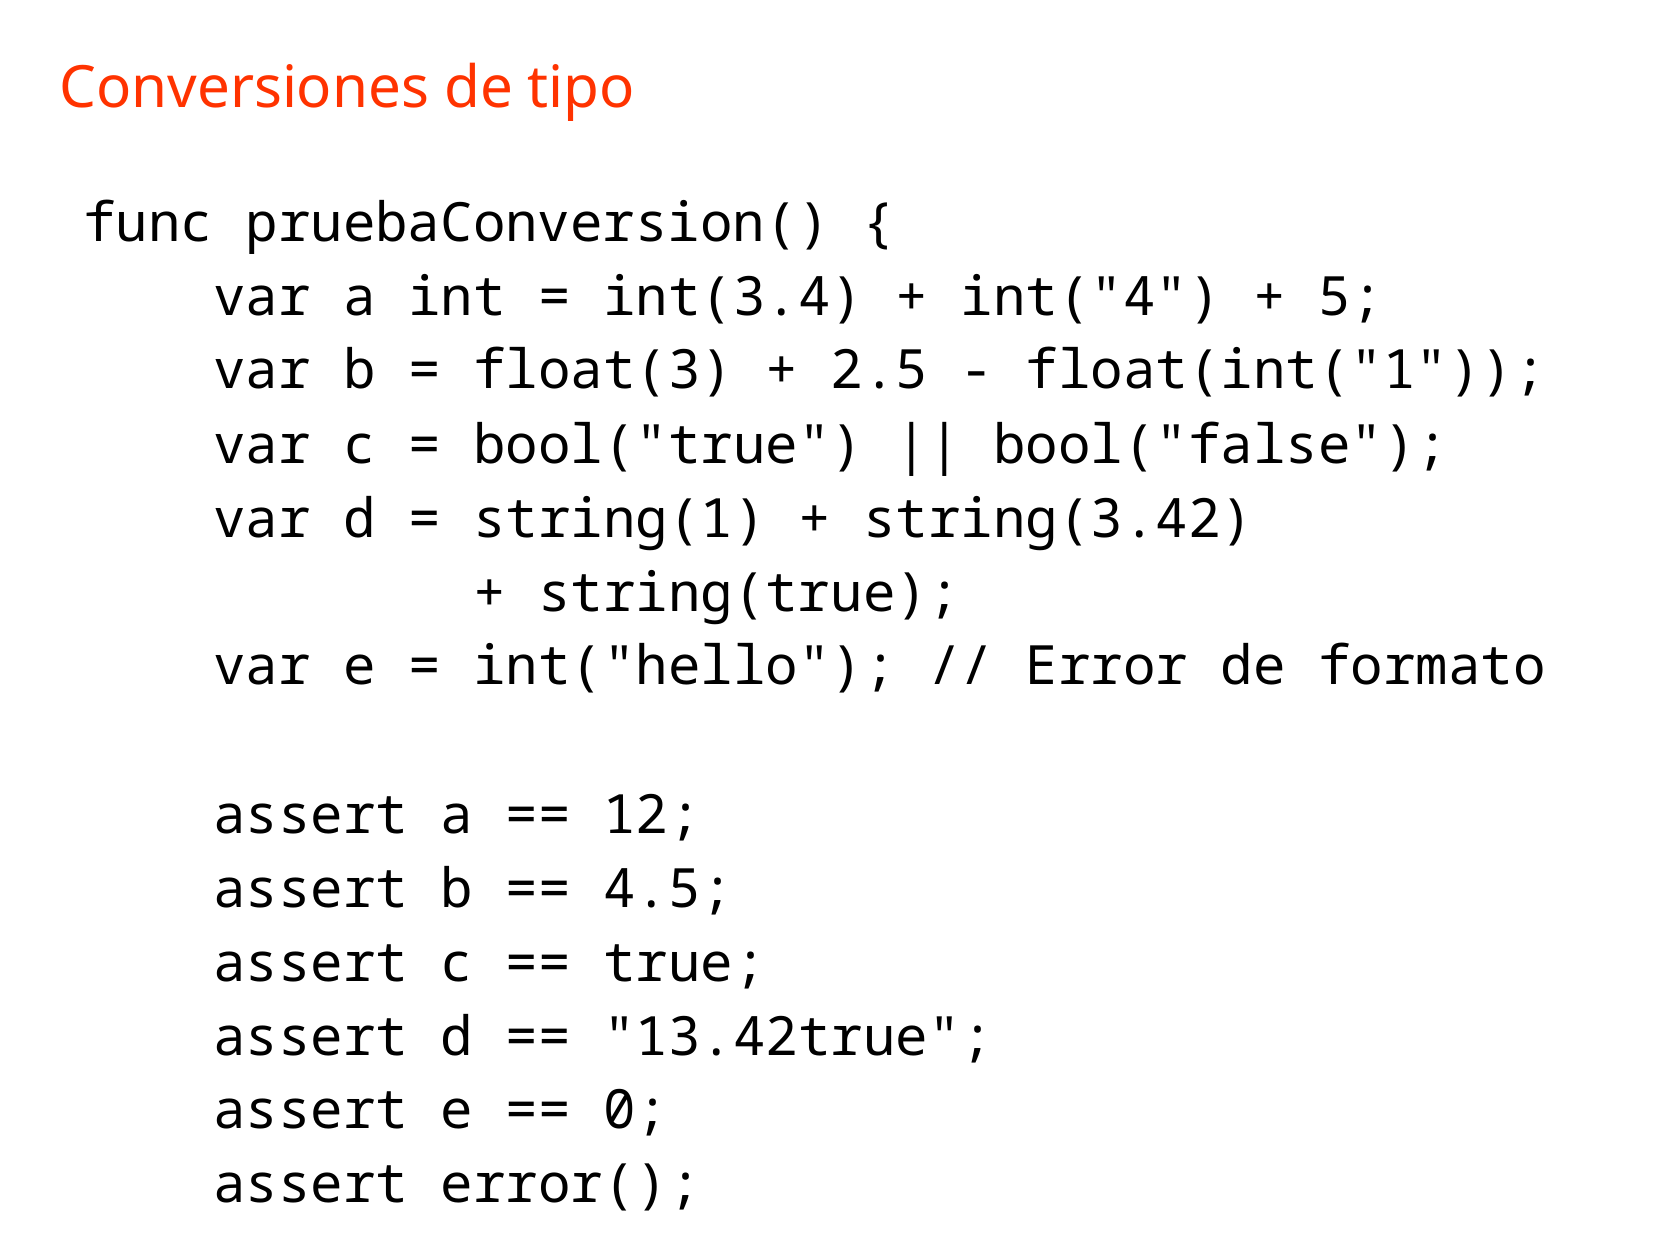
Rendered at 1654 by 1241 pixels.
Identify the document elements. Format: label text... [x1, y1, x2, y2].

text_box func pruebaConversion() { var a int = int(3.4) + int("4") + 5; var b = float(3) + 2.5 - float(int("1")); var c = bool("true") || bool("false"); var d = string(1) + string(3.42) + string(true); var e = int("hello"); // Error de formato assert a == 12; assert b == 4.5; assert c == true; assert d == "13.42true"; assert e == 0; assert error(); } [68, 175, 1569, 1180]
text_box Conversiones de tipo [45, 38, 1591, 139]
